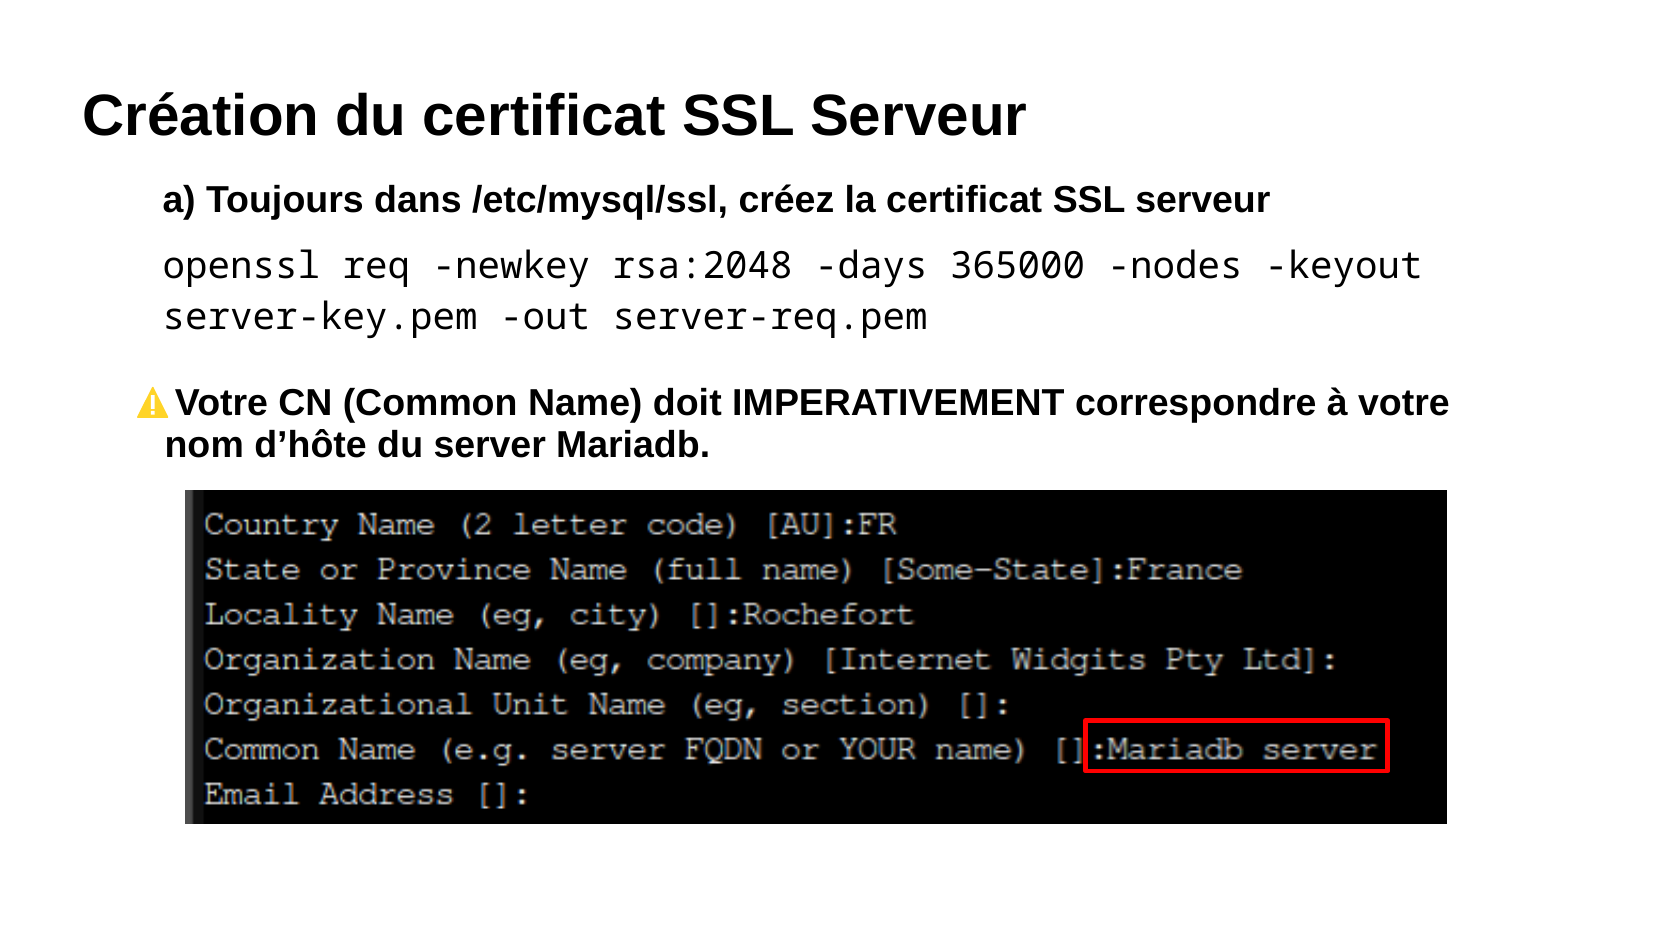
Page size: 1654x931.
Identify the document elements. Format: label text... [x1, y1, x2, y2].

picture [185, 490, 1447, 824]
title Création du certificat SSL Serveur [82, 37, 1571, 193]
text_box [137, 387, 168, 418]
text_box a) Toujours dans /etc/mysql/ssl, créez la certificat SSL serveur openssl req -newkey rsa:2048 -days 365000 -nodes -keyout server-key.pem -out server-req.pem [147, 193, 1529, 296]
text_box Votre CN (Common Name) doit IMPERATIVEMENT correspondre à votre nom d’hôte du server Mariadb. [149, 374, 1548, 474]
